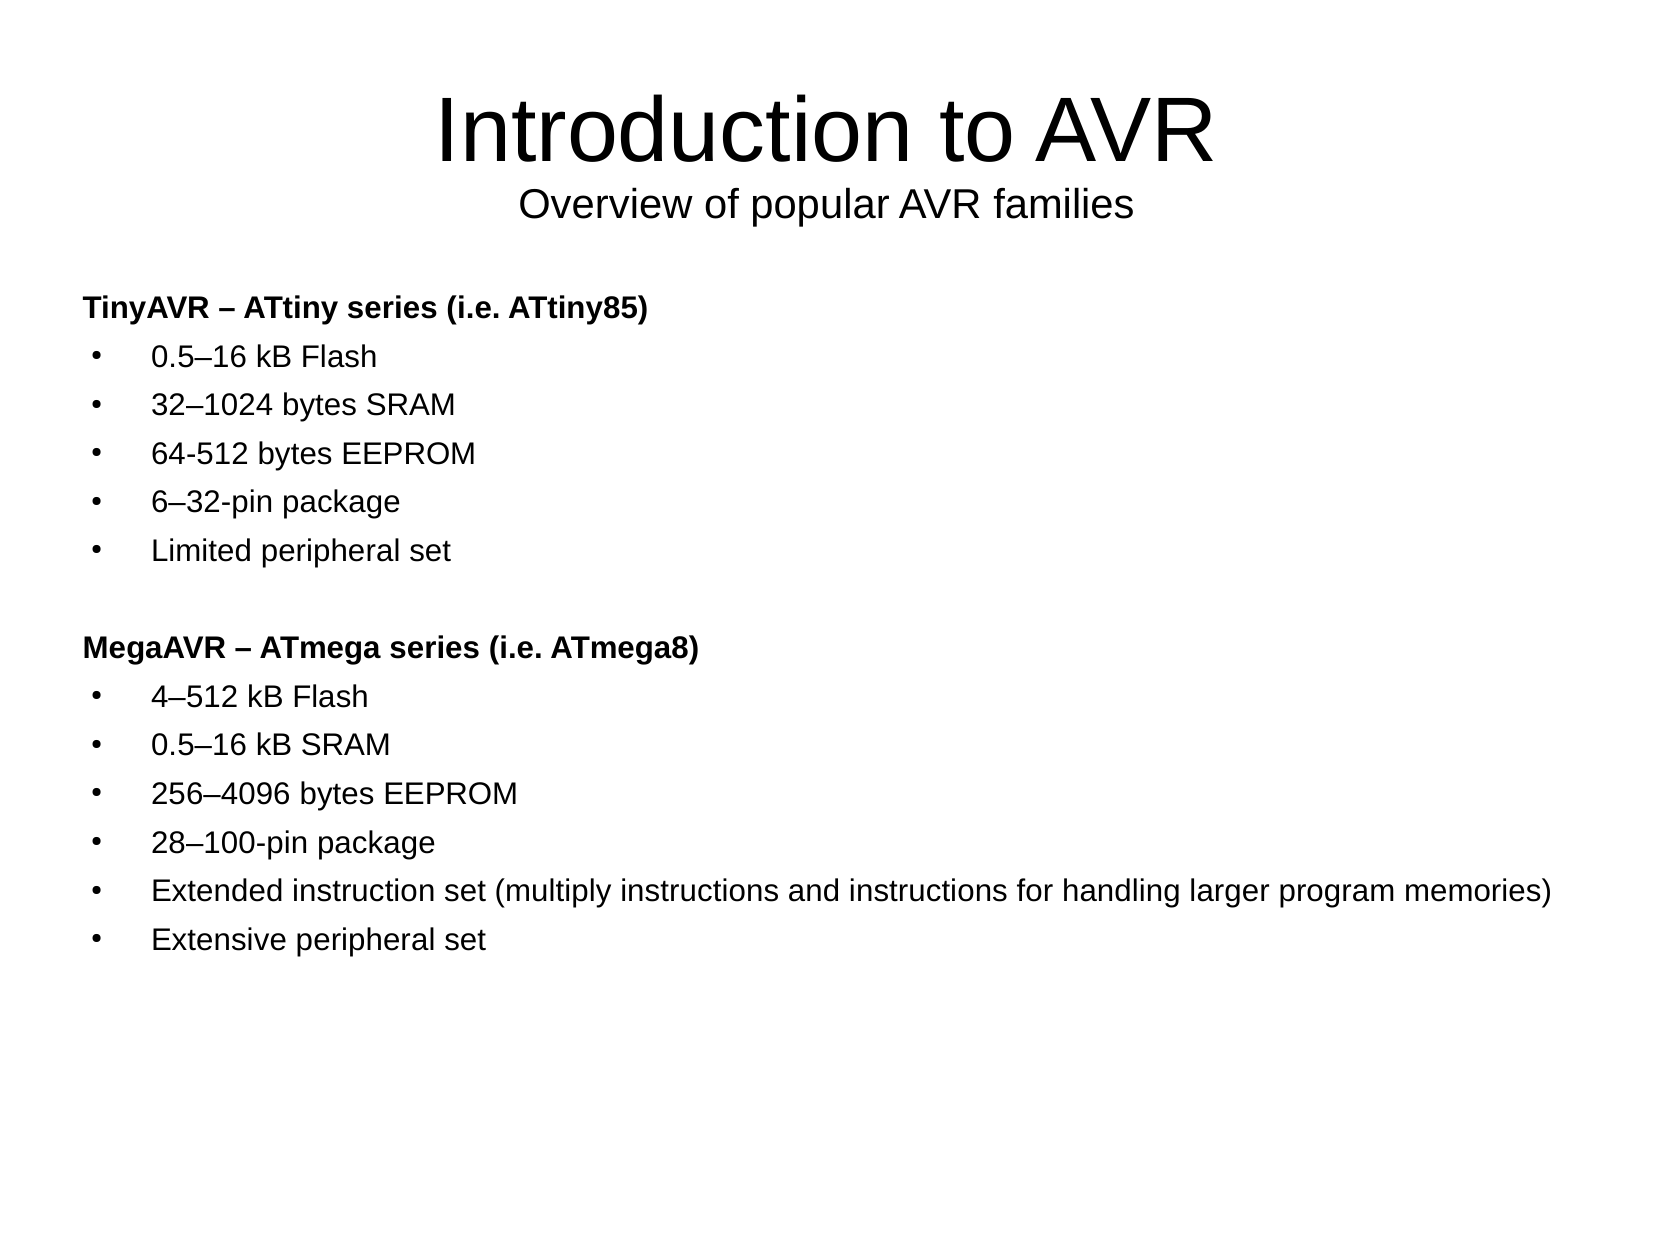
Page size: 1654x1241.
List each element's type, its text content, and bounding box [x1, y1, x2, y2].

list TinyAVR – ATtiny series (i.e. ATtiny85) 0.5–16 kB Flash 32–1024 bytes SRAM 64-512 bytes EEPROM 6–32-pin package Limited peripheral set MegaAVR – ATmega series (i.e. ATmega8) 4–512 kB Flash 0.5–16 kB SRAM 256–4096 bytes EEPROM 28–100-pin package Extended instruction set (multiply instructions and instructions for handling larger program memories) Extensive peripheral set [82, 290, 1571, 1010]
title Introduction to AVR Overview of popular AVR families [82, 49, 1571, 257]
